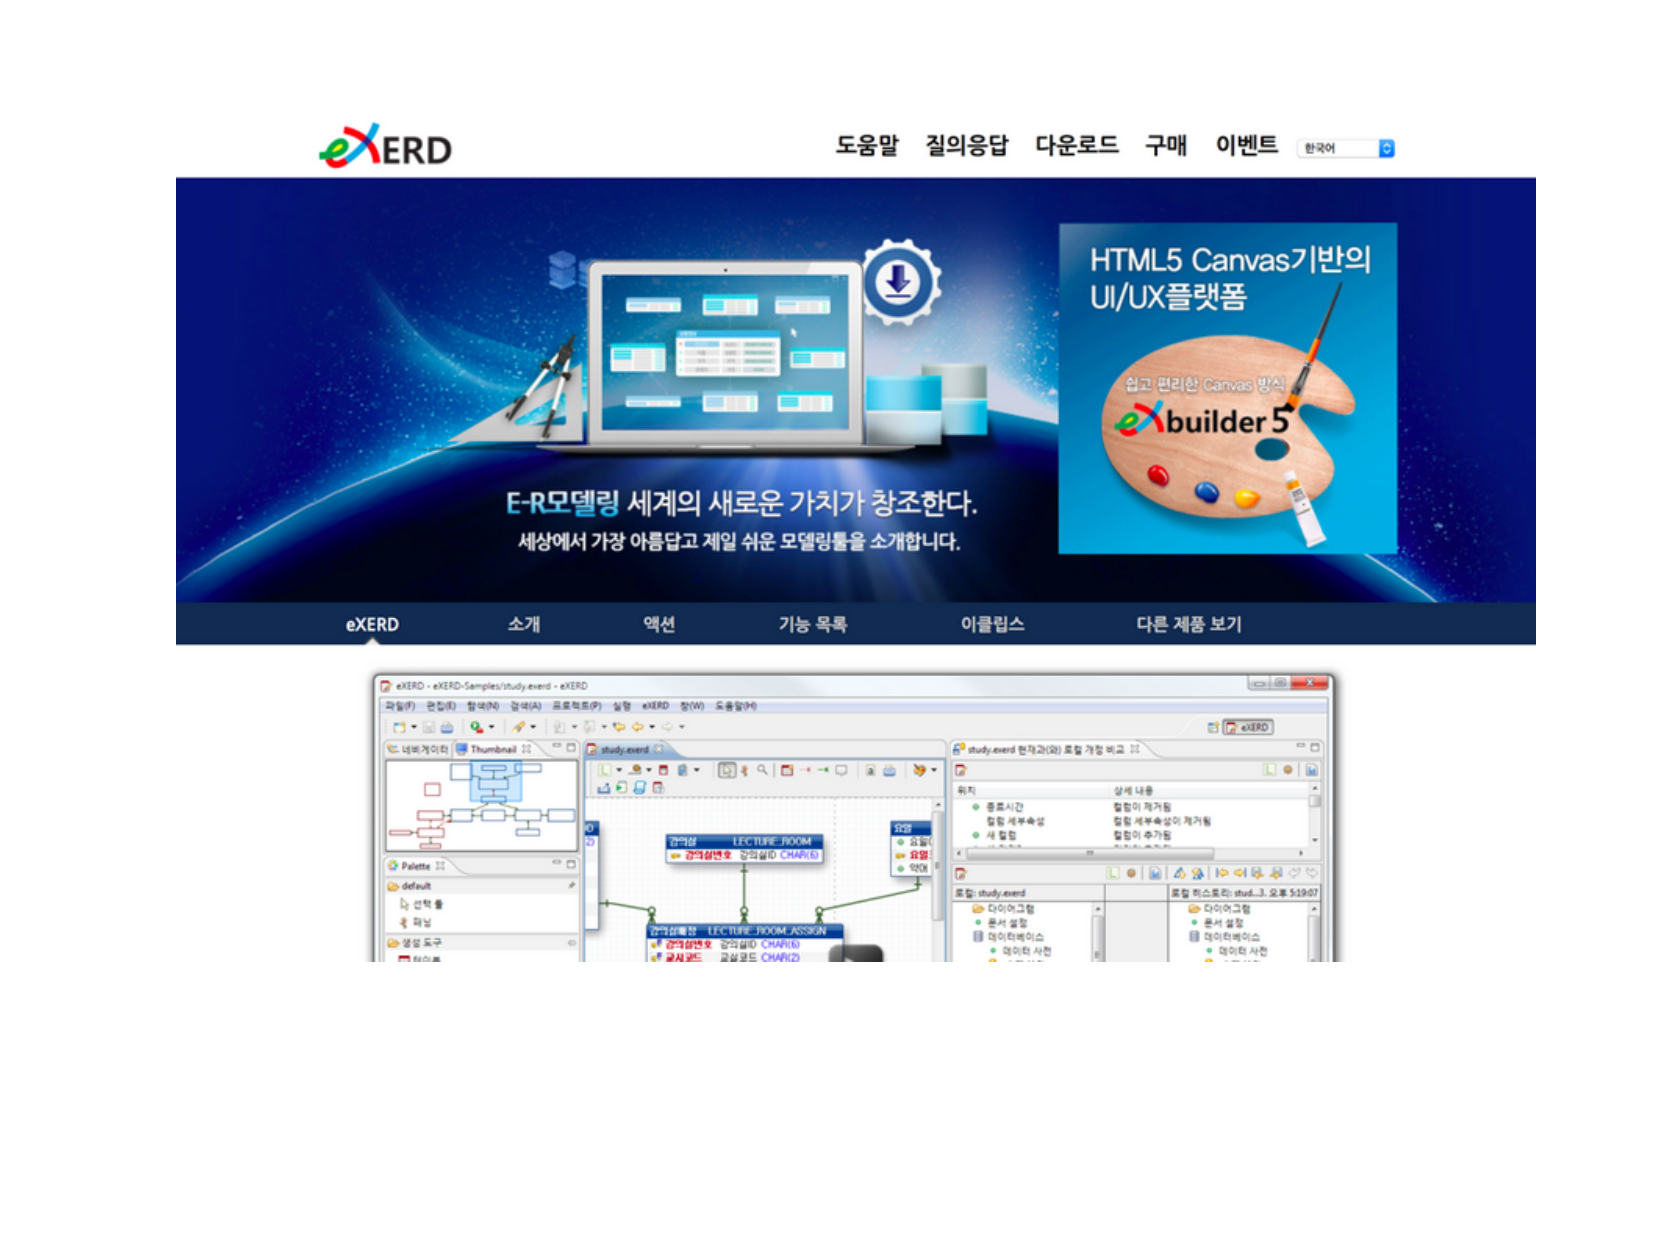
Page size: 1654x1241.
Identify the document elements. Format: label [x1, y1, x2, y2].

picture [176, 118, 1536, 962]
